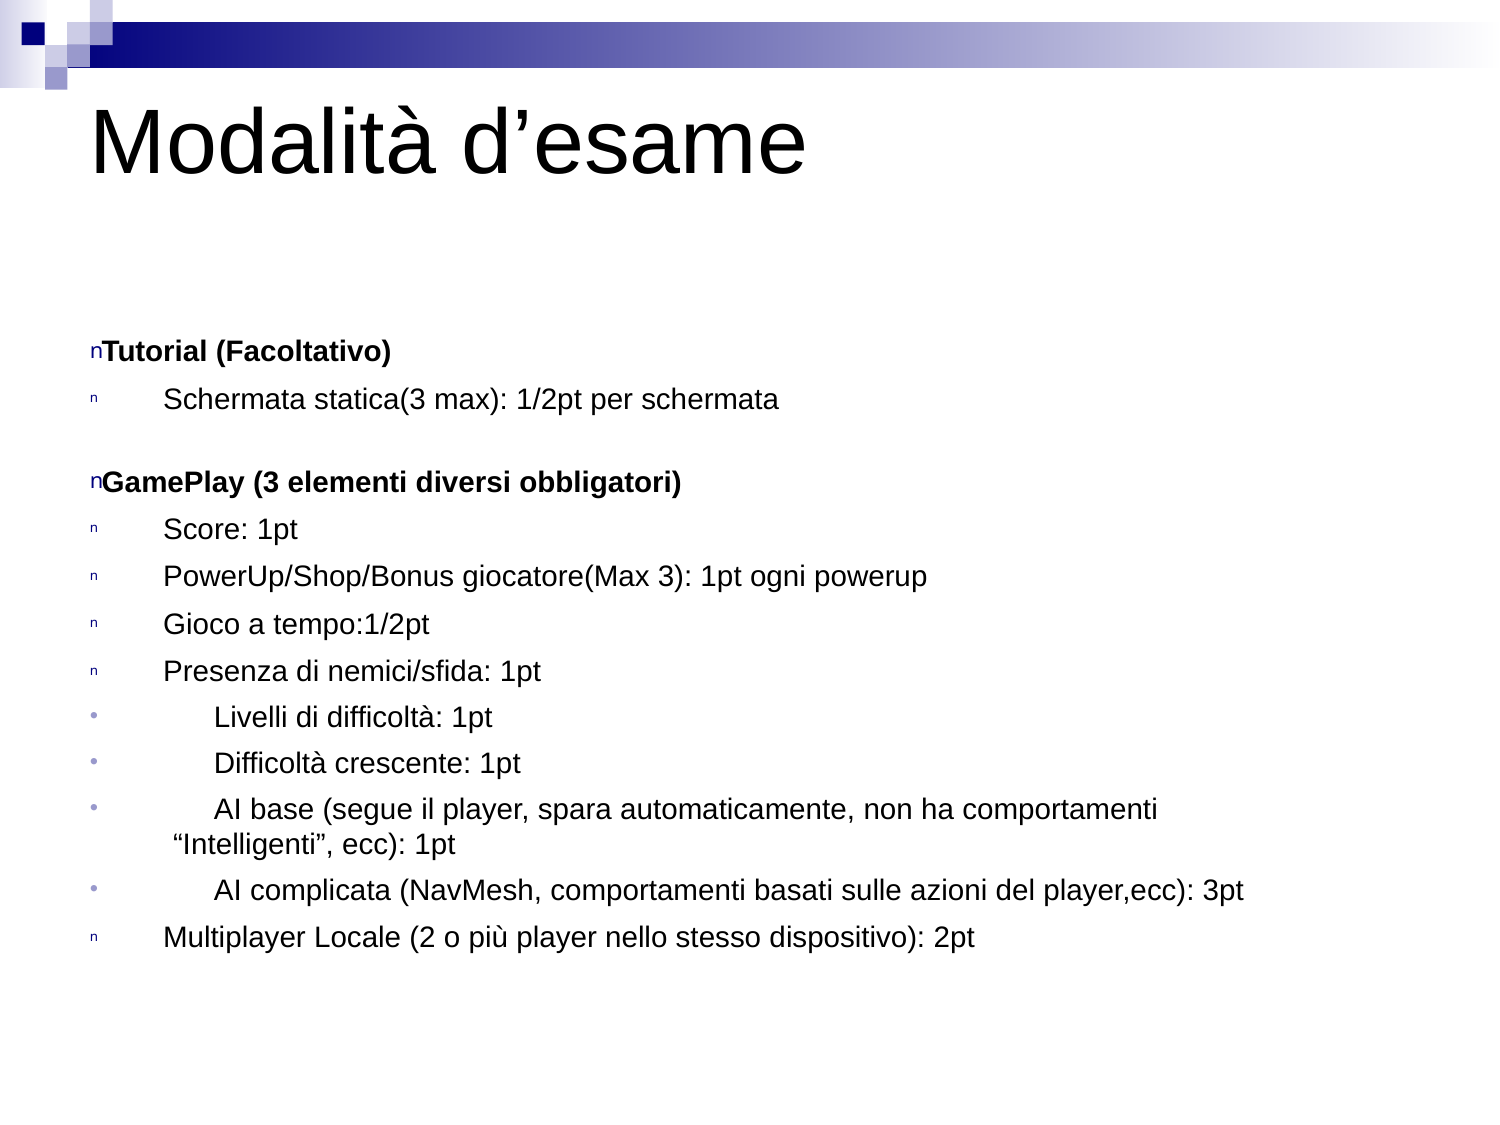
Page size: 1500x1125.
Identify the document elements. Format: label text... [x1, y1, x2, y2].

title Modalità d’esame [75, 75, 1425, 300]
list Tutorial (Facoltativo) Schermata statica(3 max): 1/2pt per schermata GamePlay (3 elementi diversi obbligatori) Score: 1pt PowerUp/Shop/Bonus giocatore(Max 3): 1pt ogni powerup Gioco a tempo:1/2pt Presenza di nemici/sfida: 1pt Livelli di difficoltà: 1pt Difficoltà crescente: 1pt AI base (segue il player, spara automaticamente, non ha comportamenti “Intelligenti”, ecc): 1pt AI complicata (NavMesh, comportamenti basati sulle azioni del player,ecc): 3pt Multiplayer Locale (2 o più player nello stesso dispositivo): 2pt [75, 324, 1425, 963]
